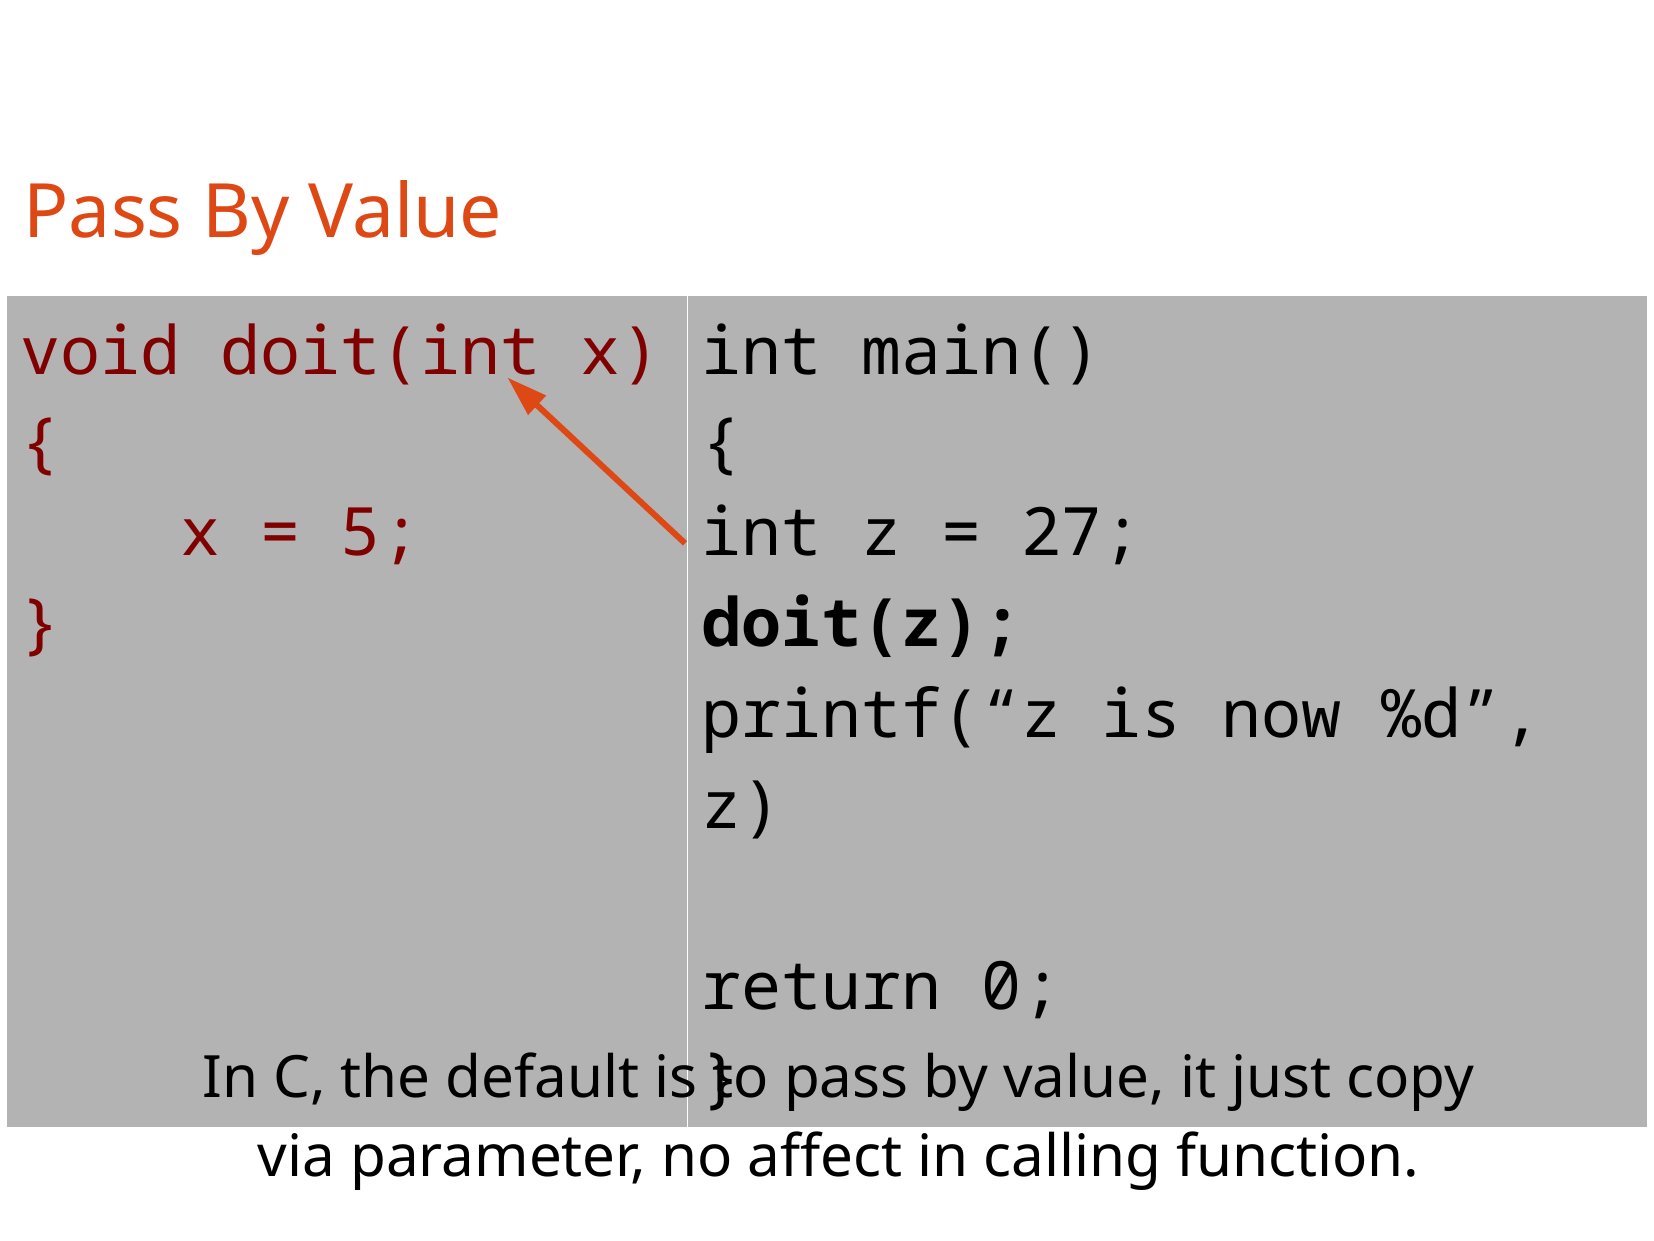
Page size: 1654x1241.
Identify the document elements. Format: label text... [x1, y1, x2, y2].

table_header void doit(int x) { x = 5; } [7, 296, 687, 1127]
table_header int main() { int z = 27; doit(z); printf(“z is now %d”, z) return 0; } [688, 296, 1647, 1127]
title Pass By Value [23, 145, 1412, 272]
text_box In C, the default is to pass by value, it just copy via parameter, no affect in calling function. [141, 1027, 1536, 1173]
